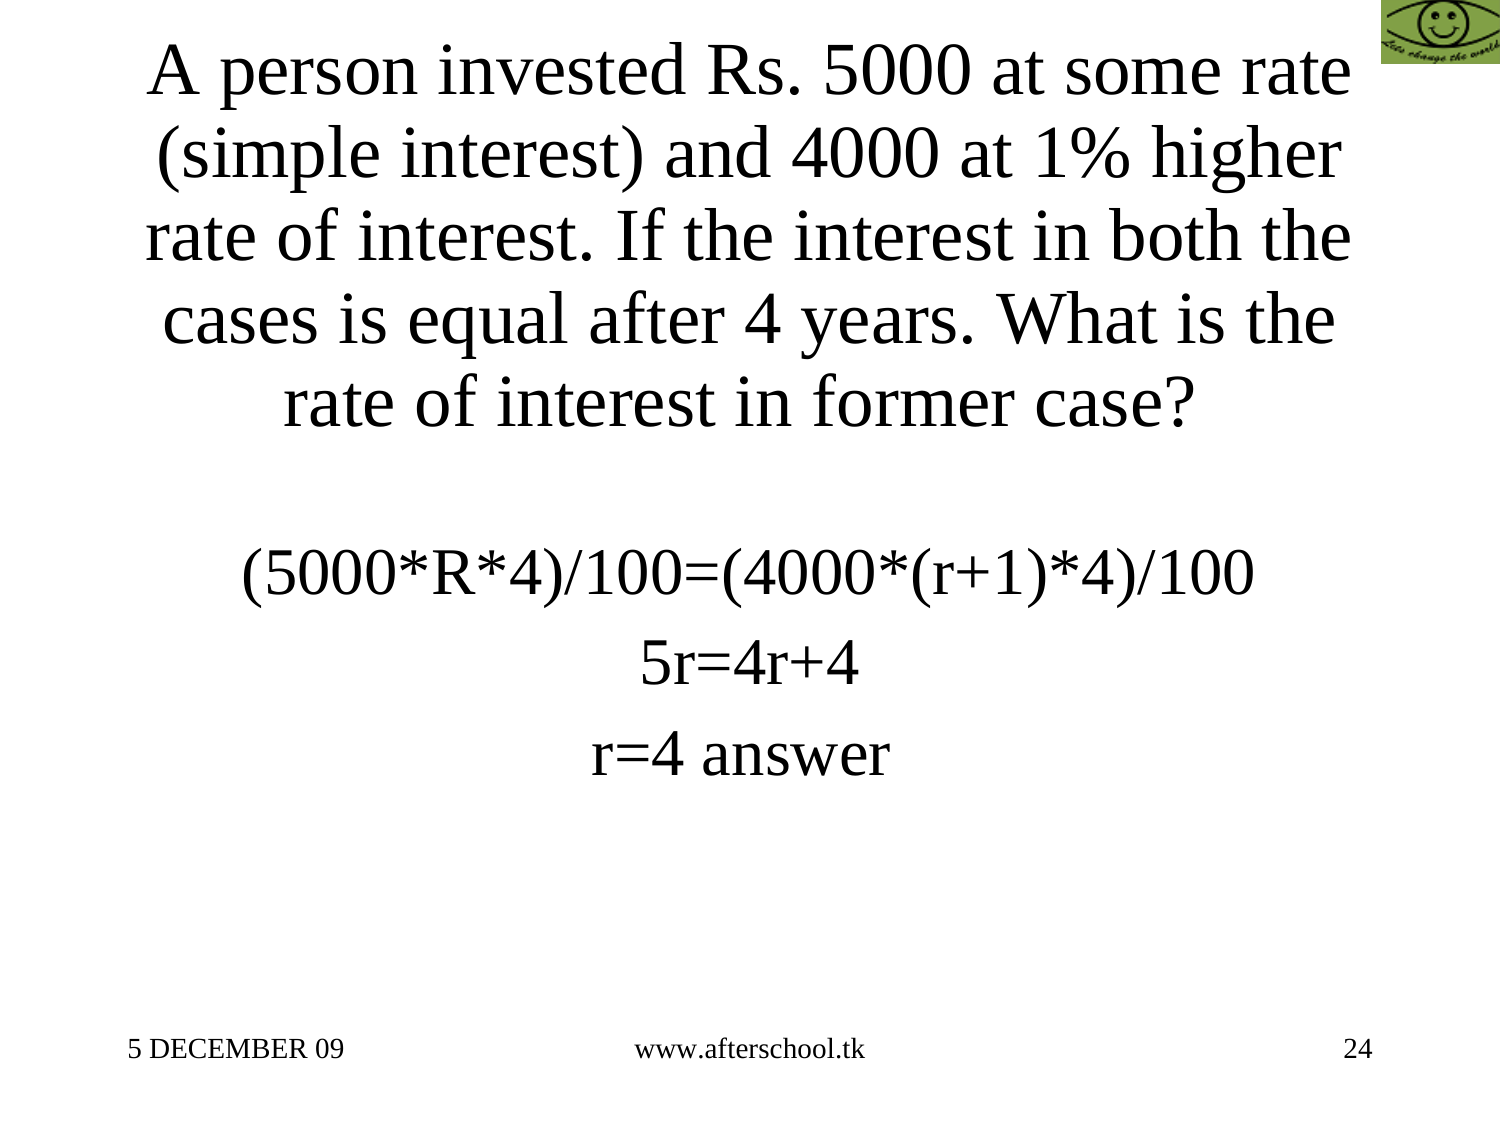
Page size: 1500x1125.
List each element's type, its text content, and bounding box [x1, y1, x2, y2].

picture [1388, 0, 1500, 64]
title A person invested Rs. 5000 at some rate (simple interest) and 4000 at 1% higher rate of interest. If the interest in both the cases is equal after 4 years. What is the rate of interest in former case? [112, 0, 1388, 332]
subtitle (5000*R*4)/100=(4000*(r+1)*4)/100 5r=4r+4 r=4 answer [112, 332, 1388, 993]
